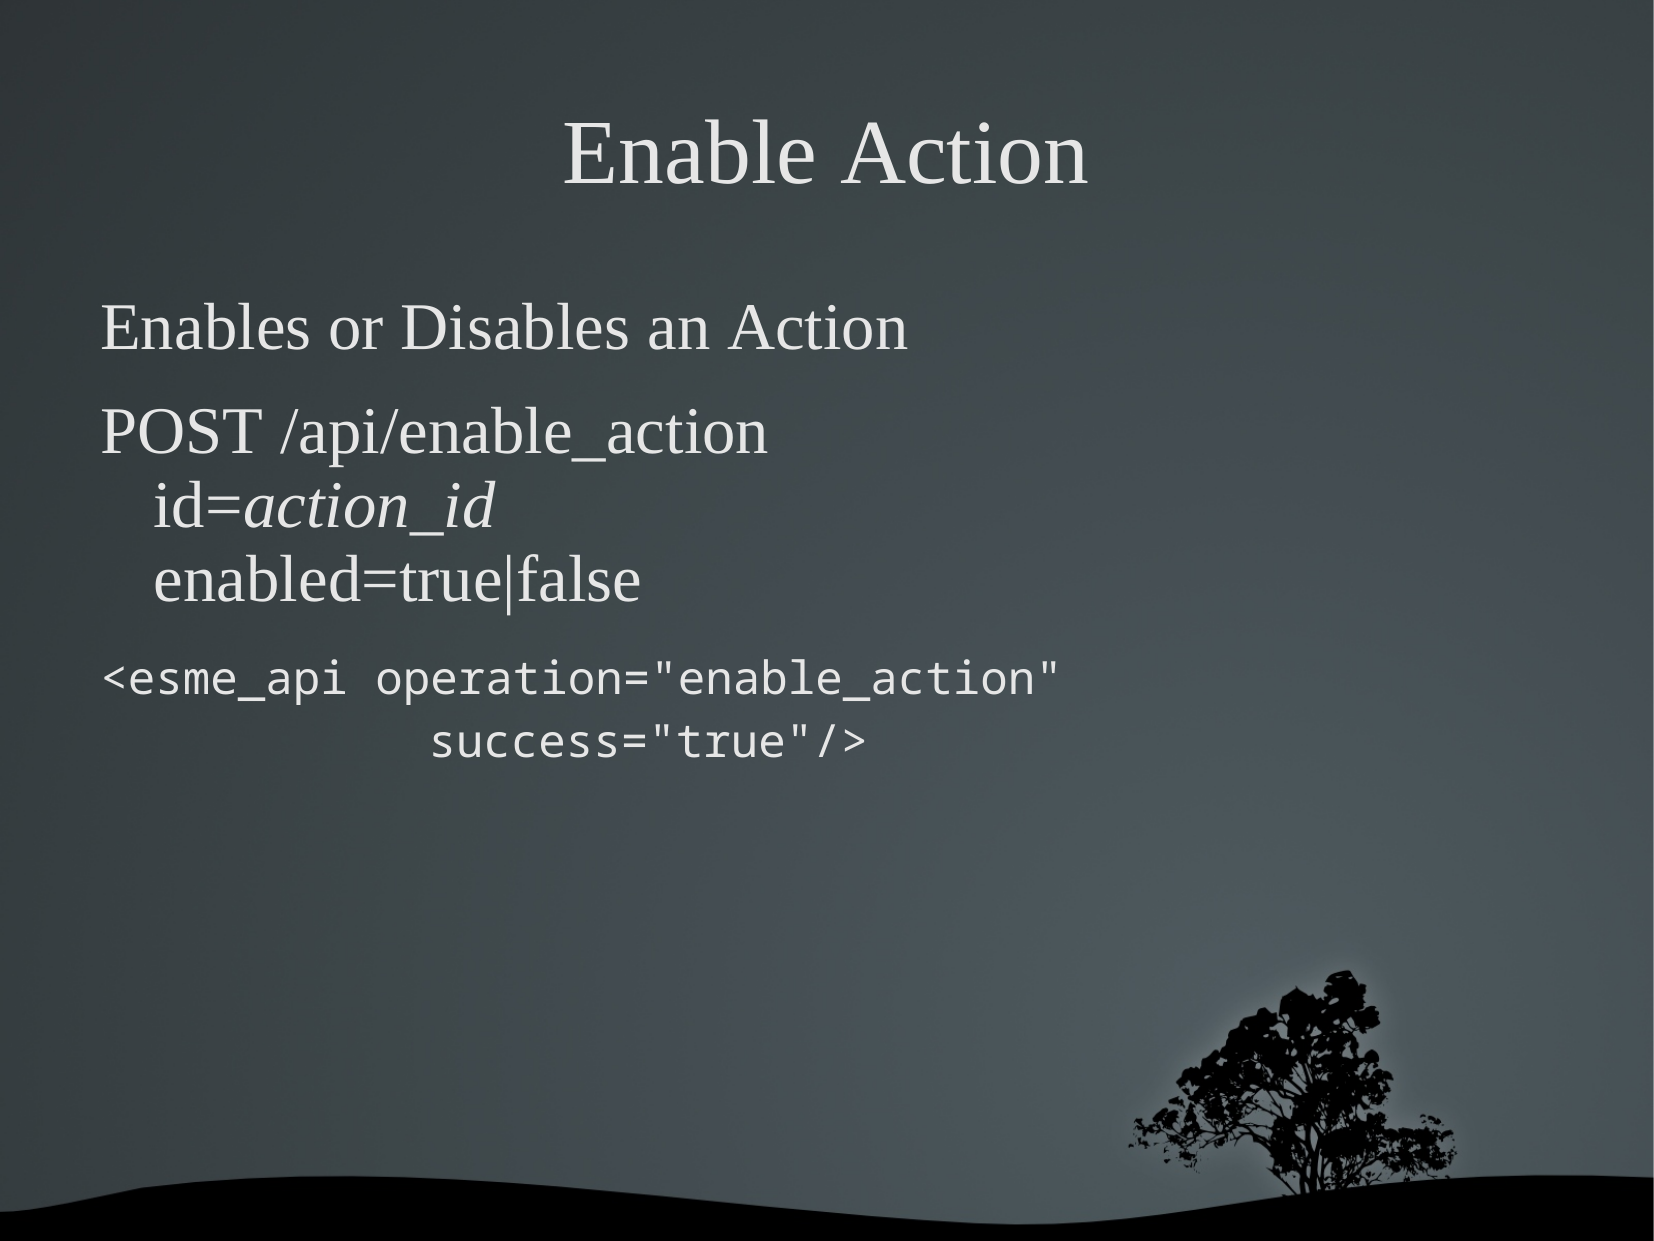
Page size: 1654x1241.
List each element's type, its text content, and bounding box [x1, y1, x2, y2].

list Enables or Disables an Action POST /api/enable_action id=action_id enabled=true|false <esme_api operation="enable_action" success="true"/> [82, 290, 1571, 1094]
title Enable Action [82, 56, 1571, 250]
picture [0, 0, 1654, 1241]
